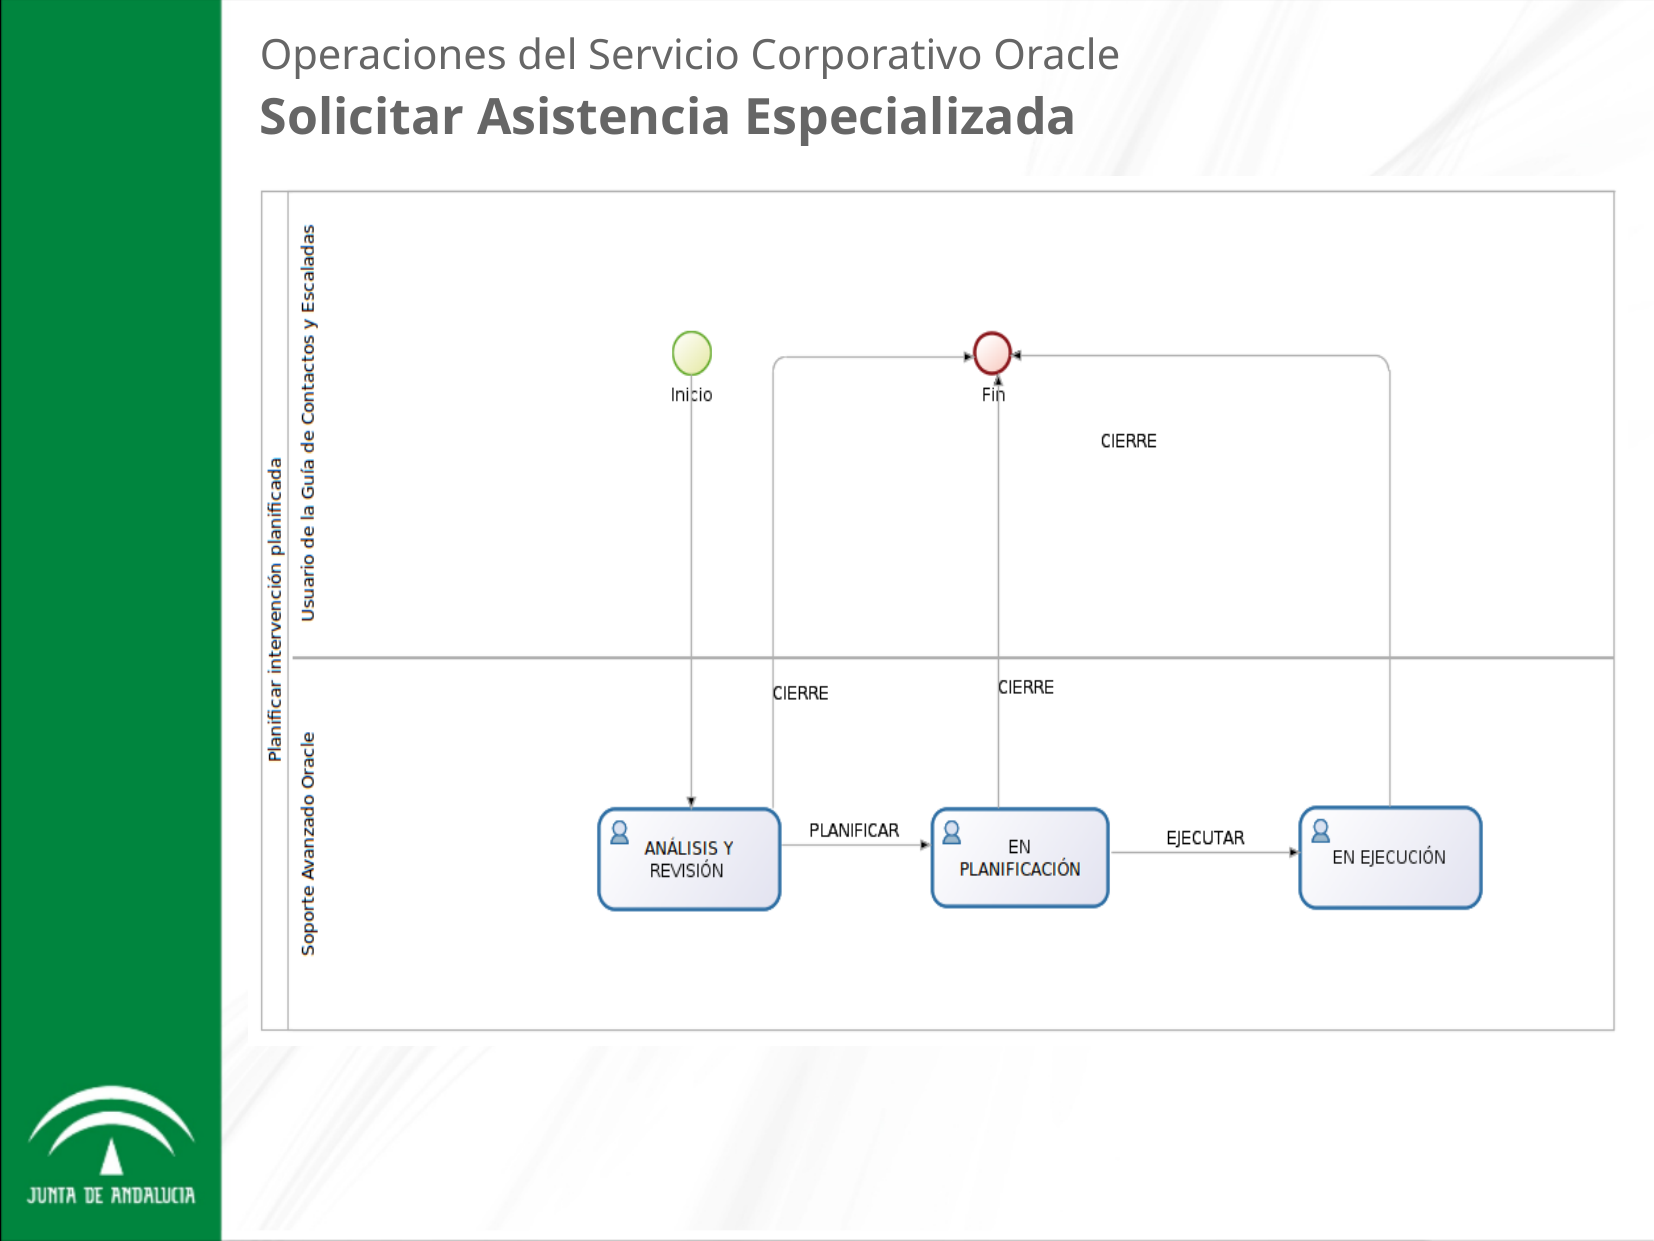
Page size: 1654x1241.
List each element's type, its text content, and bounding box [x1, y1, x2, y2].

title Operaciones del Servicio Corporativo Oracle Solicitar Asistencia Especializada [259, 35, 1577, 139]
picture [0, 0, 1654, 1241]
